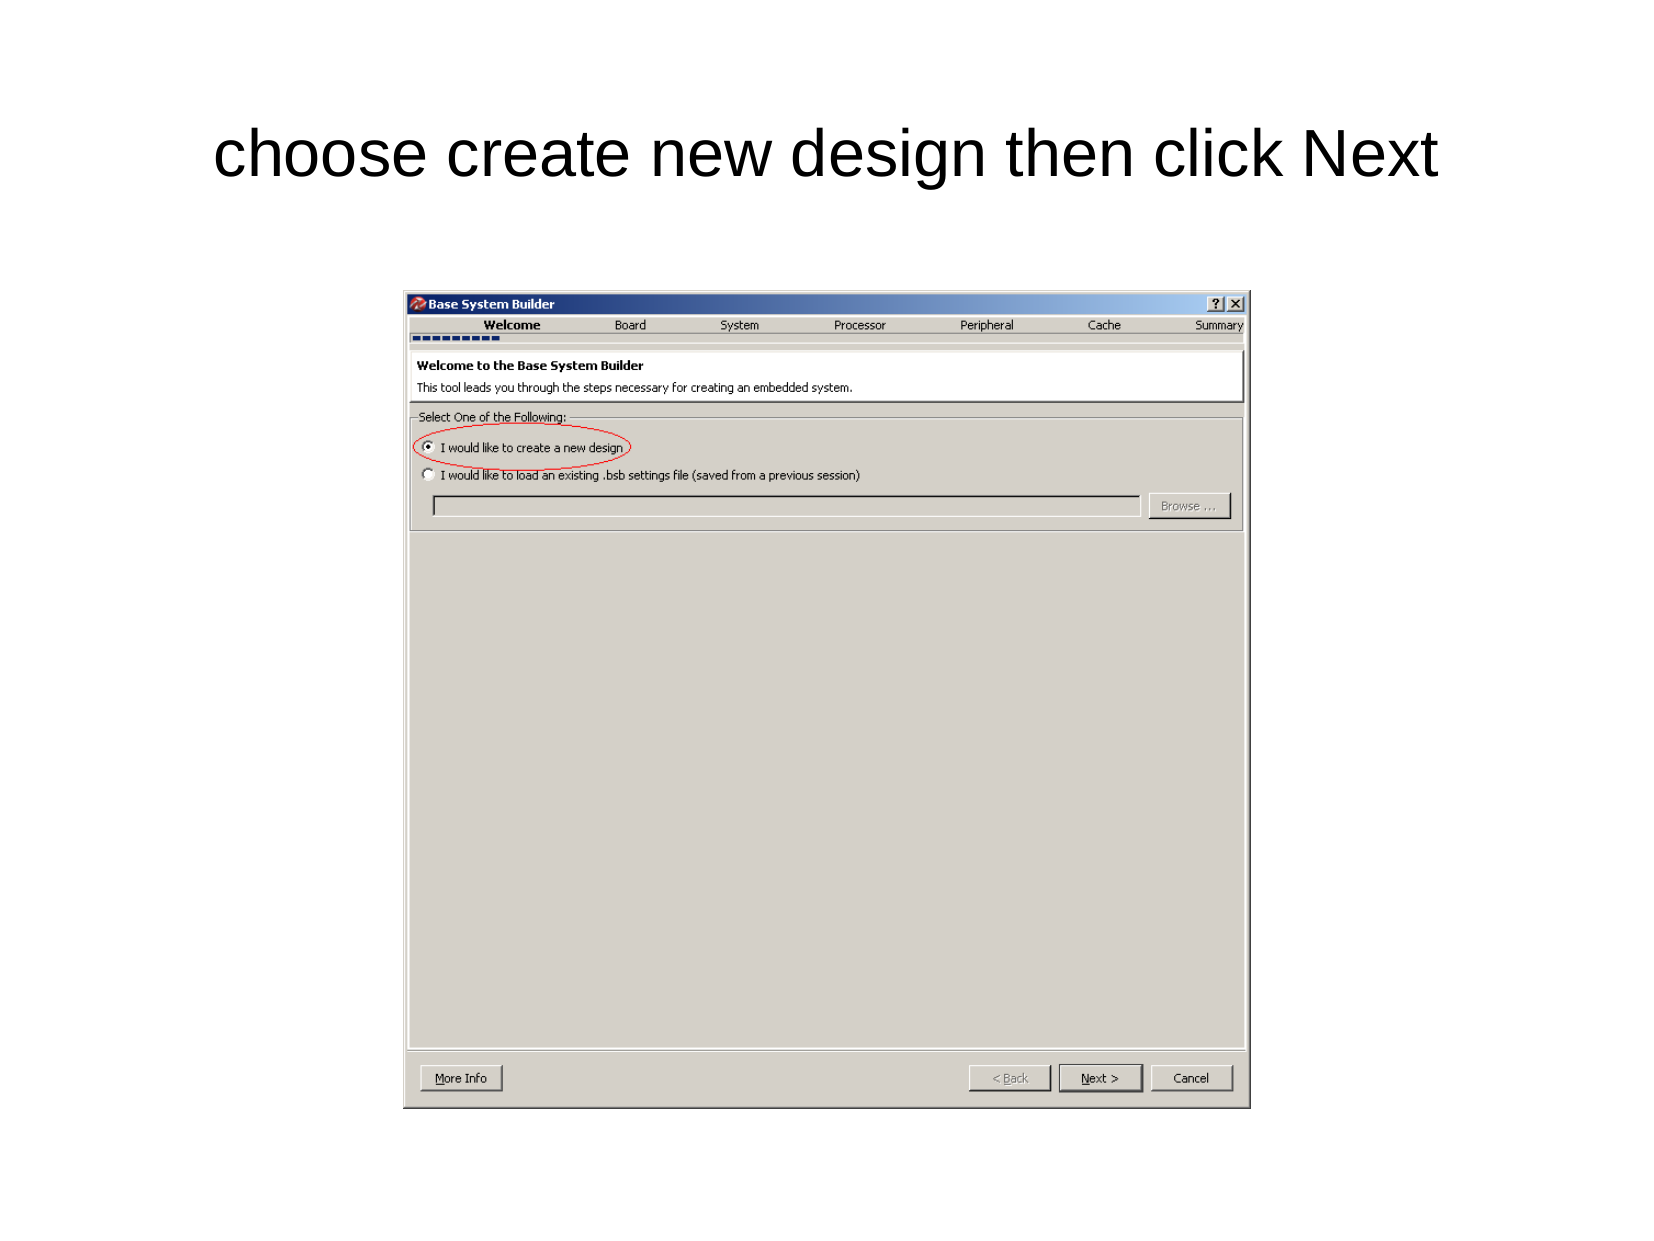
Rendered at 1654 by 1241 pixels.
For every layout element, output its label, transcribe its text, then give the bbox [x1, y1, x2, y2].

title choose create new design then click Next [82, 49, 1571, 257]
picture [403, 290, 1251, 1109]
